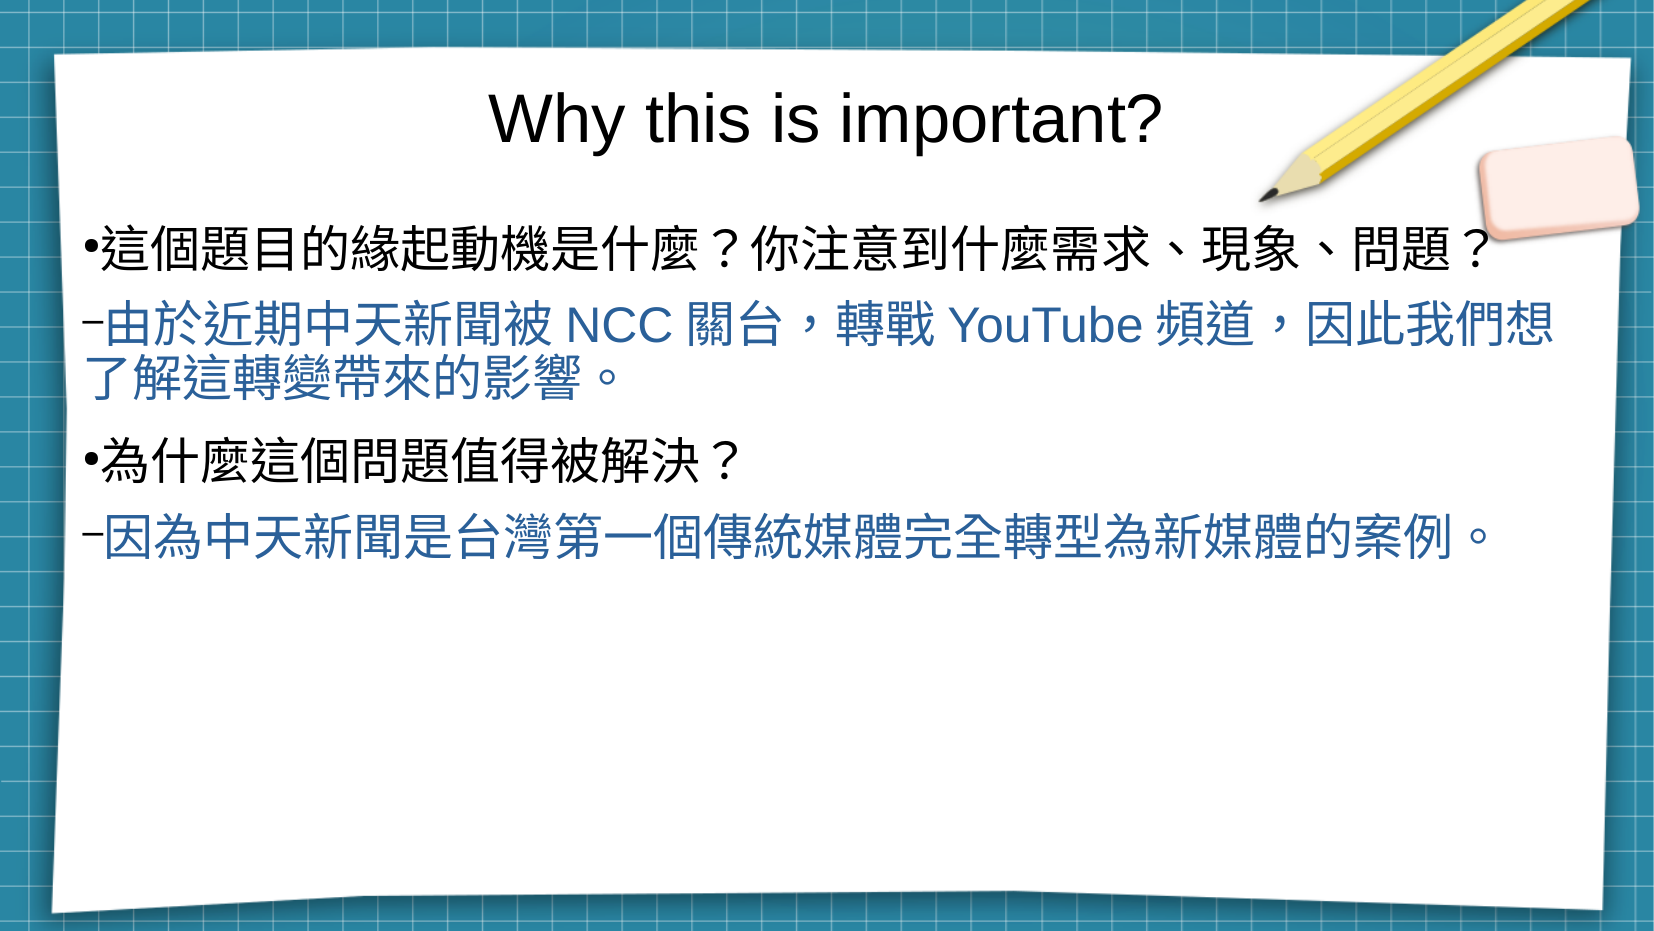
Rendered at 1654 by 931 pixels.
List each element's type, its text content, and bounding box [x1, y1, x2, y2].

list 這個題目的緣起動機是什麼？你注意到什麼需求、現象、問題？ 由於近期中天新聞被NCC關台，轉戰YouTube頻道，因此我們想了解這轉變帶來的影響。 為什麼這個問題值得被解決？ 因為中天新聞是台灣第一個傳統媒體完全轉型為新媒體的案例。 [82, 217, 1571, 758]
title Why this is important? [82, 37, 1571, 193]
